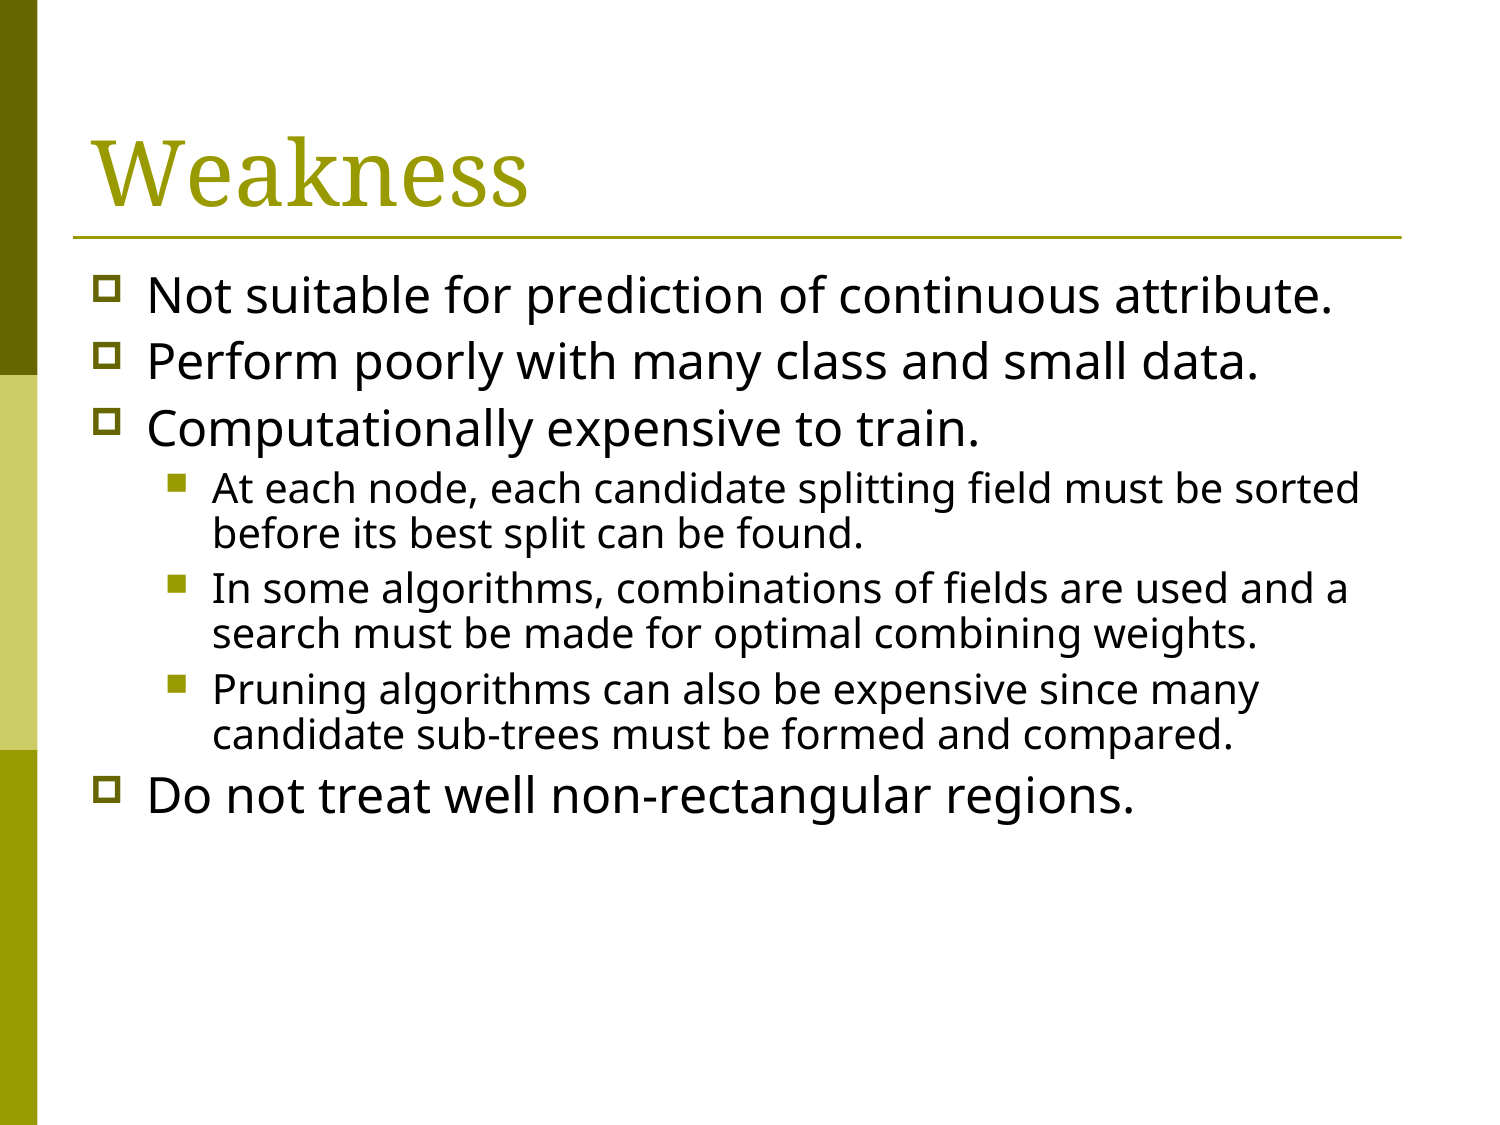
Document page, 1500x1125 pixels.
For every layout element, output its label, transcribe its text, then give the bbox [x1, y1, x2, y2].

title Weakness [75, 45, 1426, 233]
list Not suitable for prediction of continuous attribute. Perform poorly with many class and small data. Computationally expensive to train. At each node, each candidate splitting field must be sorted before its best split can be found. In some algorithms, combinations of fields are used and a search must be made for optimal combining weights. Pruning algorithms can also be expensive since many candidate sub-trees must be formed and compared. Do not treat well non-rectangular regions. [75, 262, 1426, 1006]
